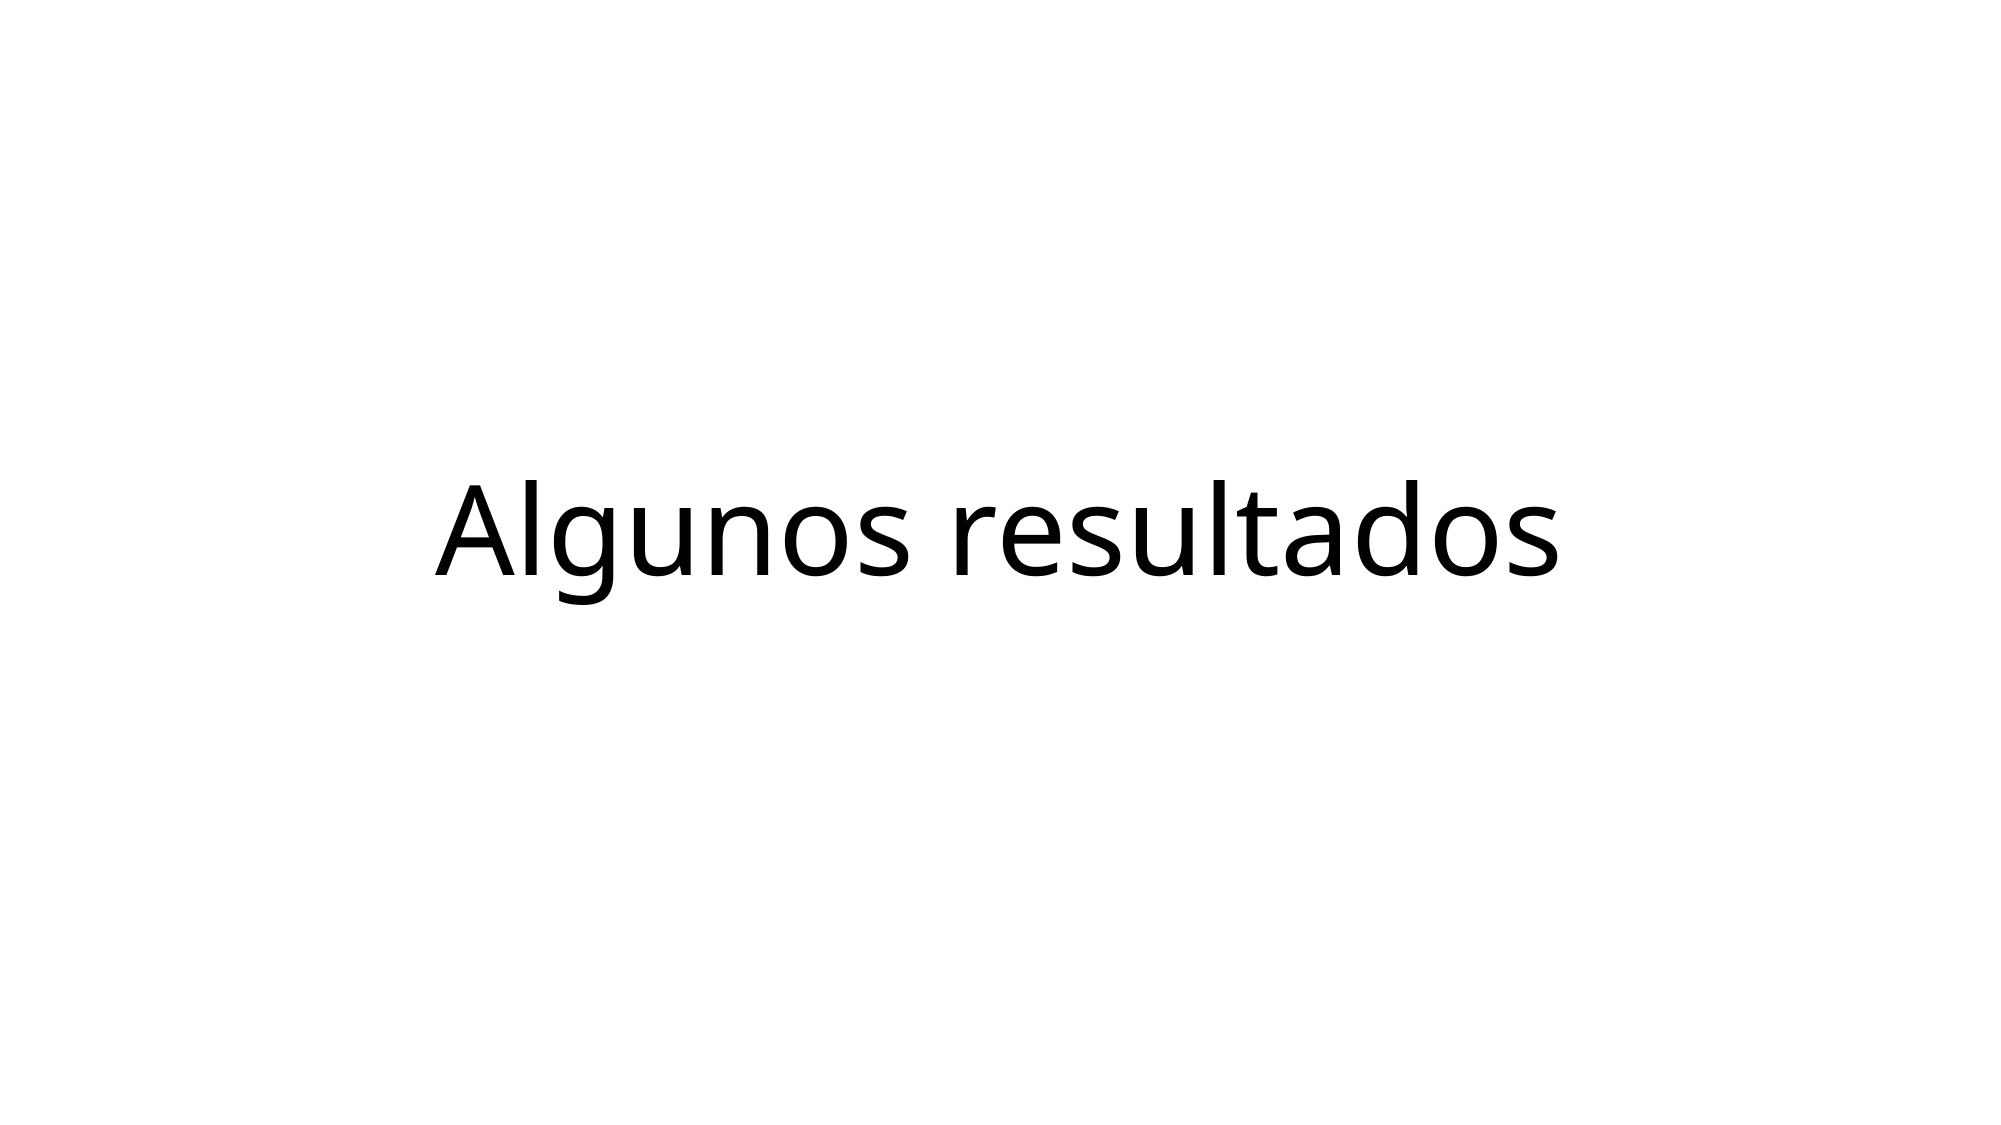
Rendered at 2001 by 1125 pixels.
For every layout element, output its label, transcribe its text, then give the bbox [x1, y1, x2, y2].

title Algunos resultados [334, 269, 1666, 611]
